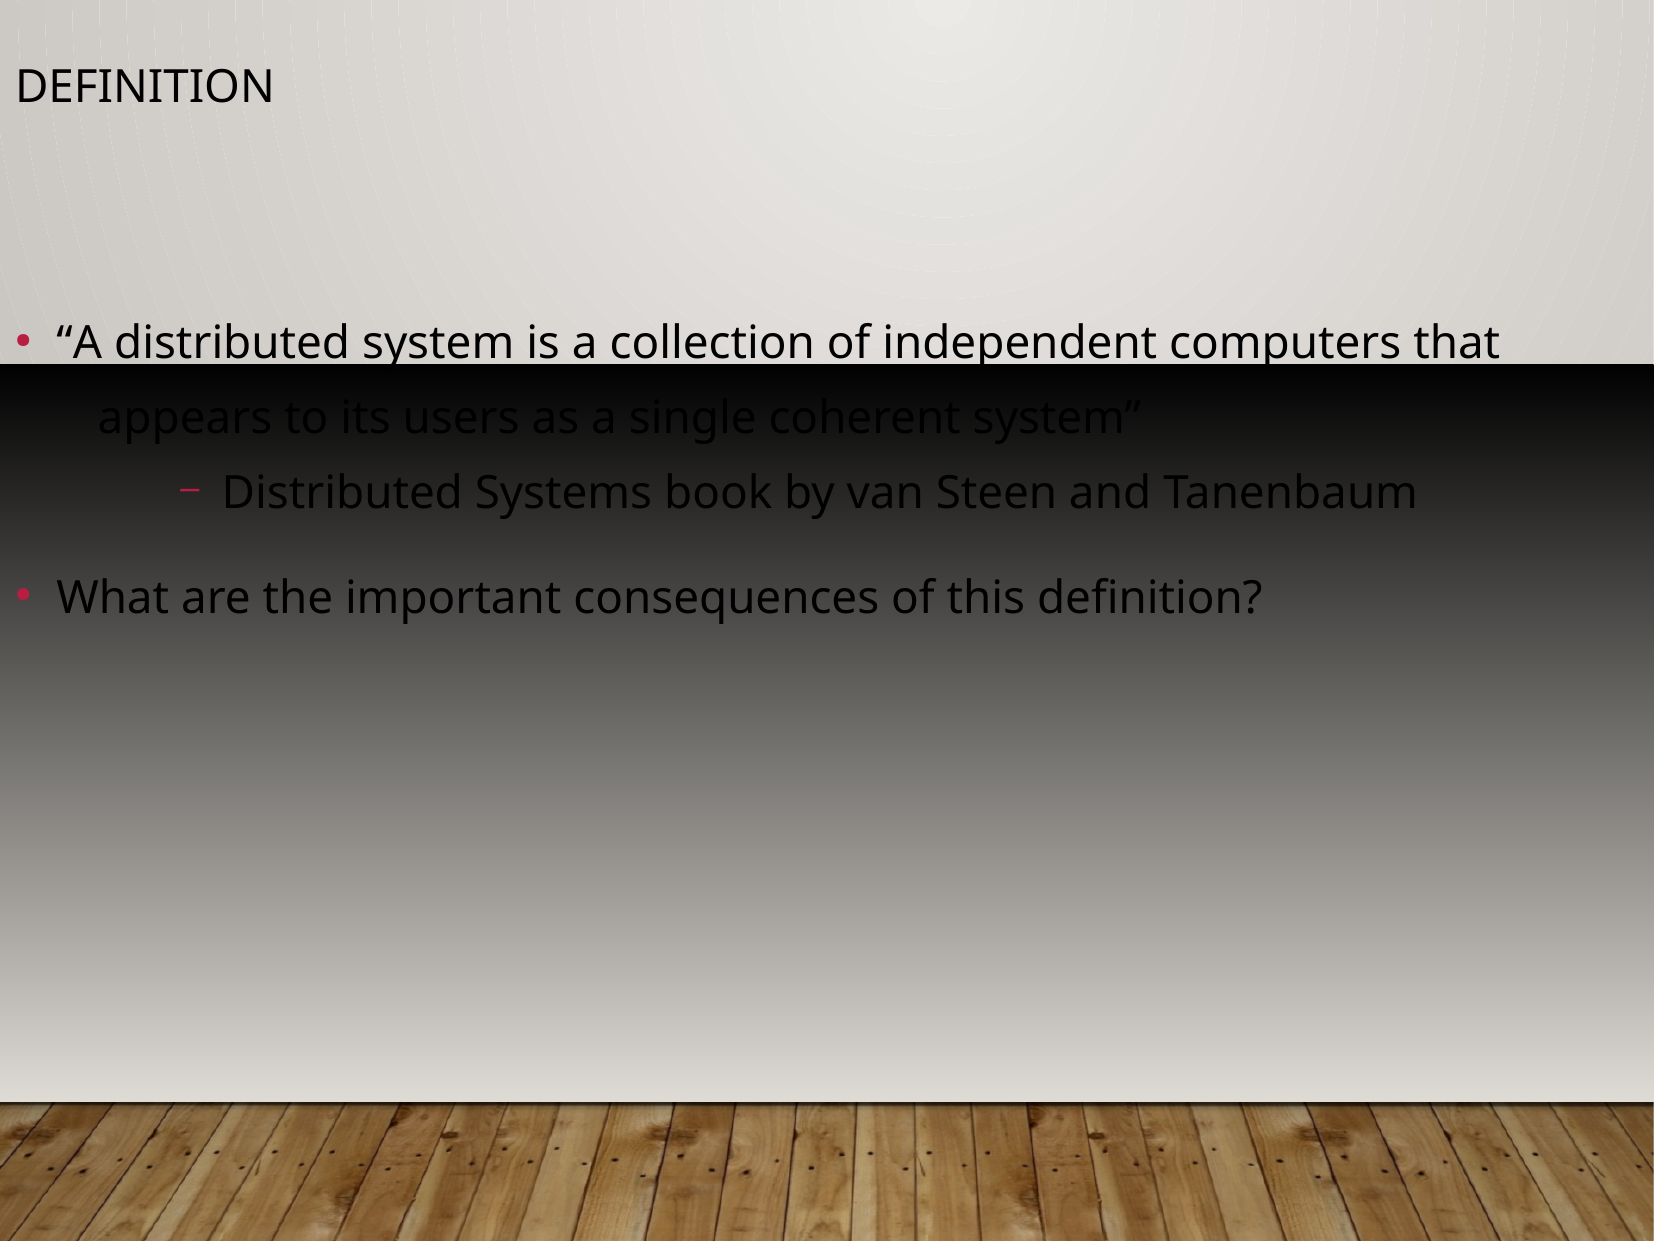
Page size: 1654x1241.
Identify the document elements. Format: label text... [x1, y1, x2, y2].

list “A distributed system is a collection of independent computers that appears to its users as a single coherent system” Distributed Systems book by van Steen and Tanenbaum What are the important consequences of this definition? [0, 290, 1606, 1010]
title Definition [0, 49, 1489, 257]
